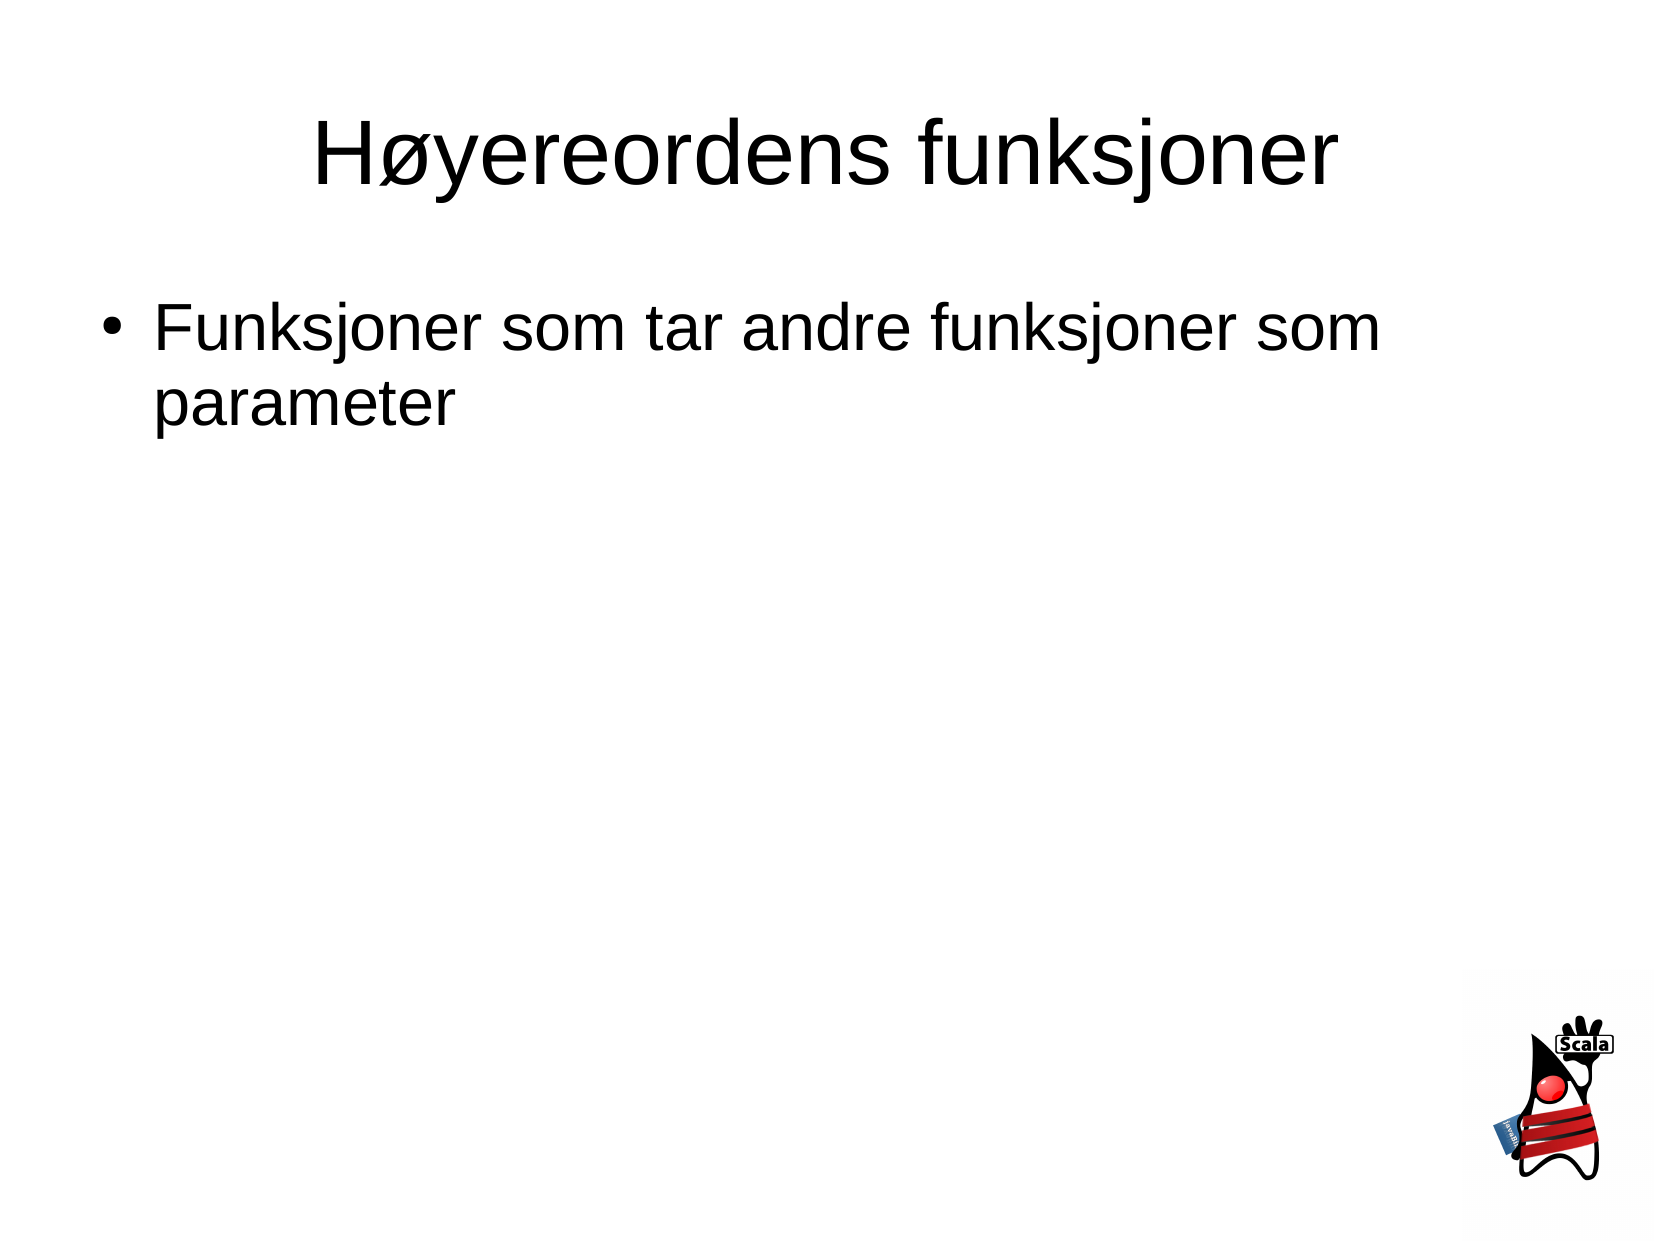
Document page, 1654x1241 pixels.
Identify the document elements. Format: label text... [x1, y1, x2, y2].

picture [1462, 969, 1654, 1241]
list Funksjoner som tar andre funksjoner som parameter [82, 290, 1571, 1109]
title Høyereordens funksjoner [82, 56, 1571, 250]
